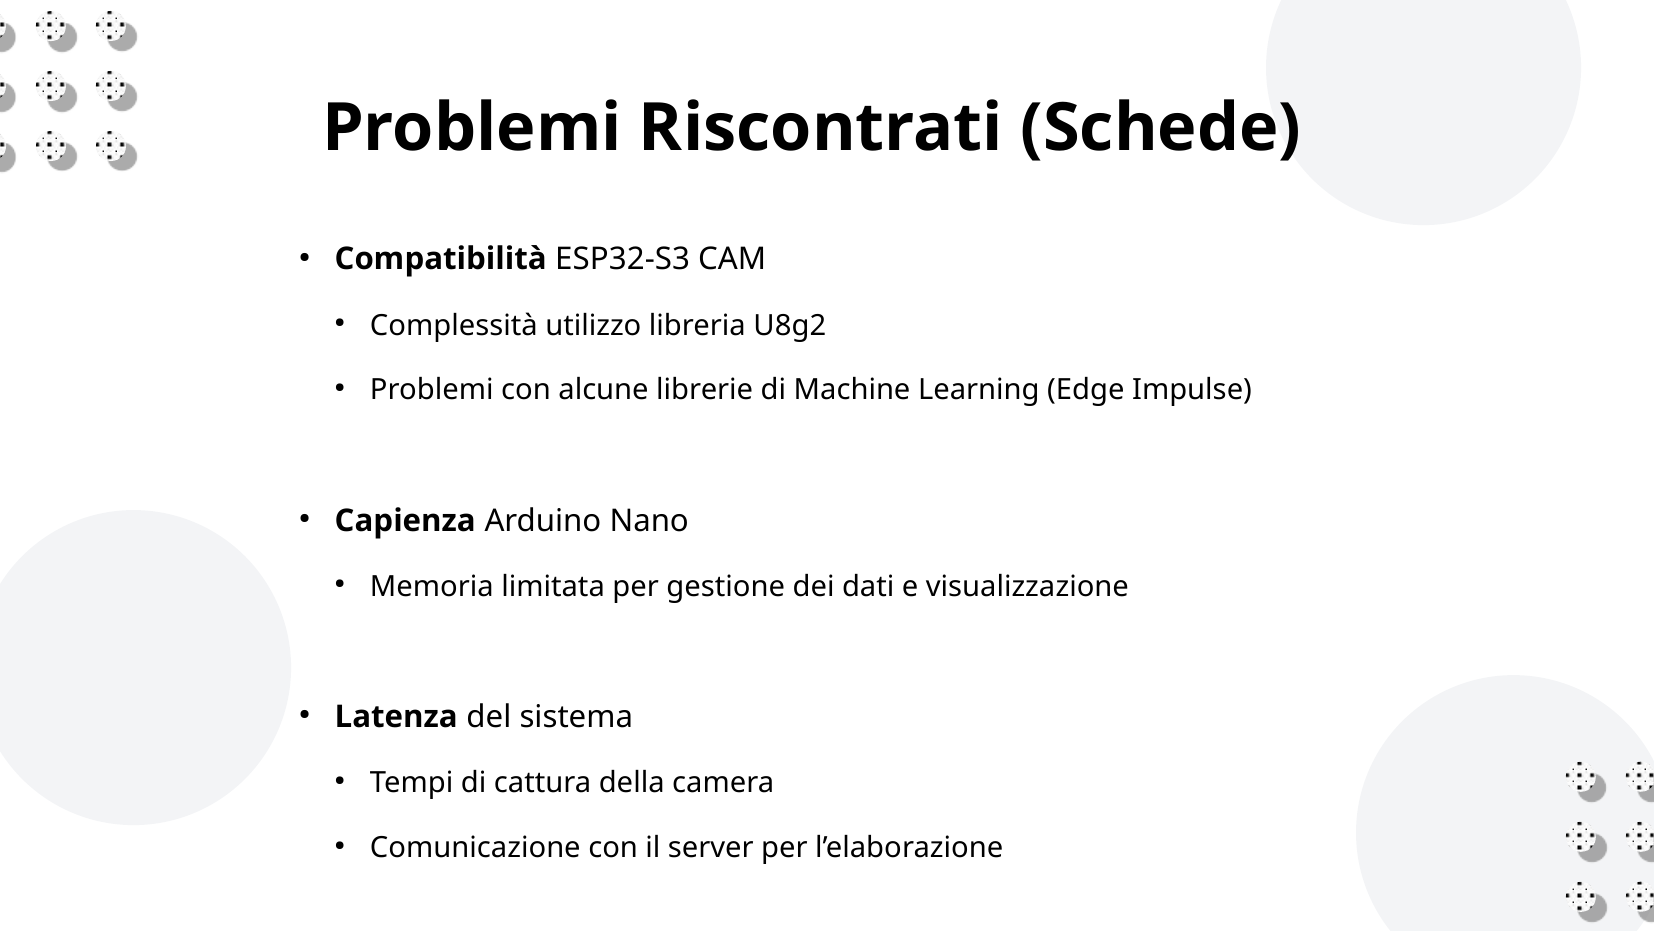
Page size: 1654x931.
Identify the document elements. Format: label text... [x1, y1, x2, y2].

picture [35, 70, 66, 102]
picture [1565, 761, 1596, 792]
picture [1625, 761, 1654, 792]
picture [0, 133, 7, 159]
title Problemi Riscontrati (Schede) [76, 47, 1565, 203]
picture [1565, 881, 1596, 912]
picture [35, 11, 66, 42]
picture [35, 130, 67, 162]
text_box Compatibilità ESP32-S3 CAM Complessità utilizzo libreria U8g2 Problemi con alcune librerie di Machine Learning (Edge Impulse) Capienza Arduino Nano Memoria limitata per gestione dei dati e visualizzazione Latenza del sistema Tempi di cattura della camera Comunicazione con il server per l’elaborazione [284, 228, 1270, 874]
picture [1625, 881, 1654, 912]
picture [95, 10, 126, 41]
picture [0, 74, 6, 99]
picture [0, 14, 6, 39]
picture [1625, 821, 1654, 852]
picture [1565, 821, 1596, 852]
